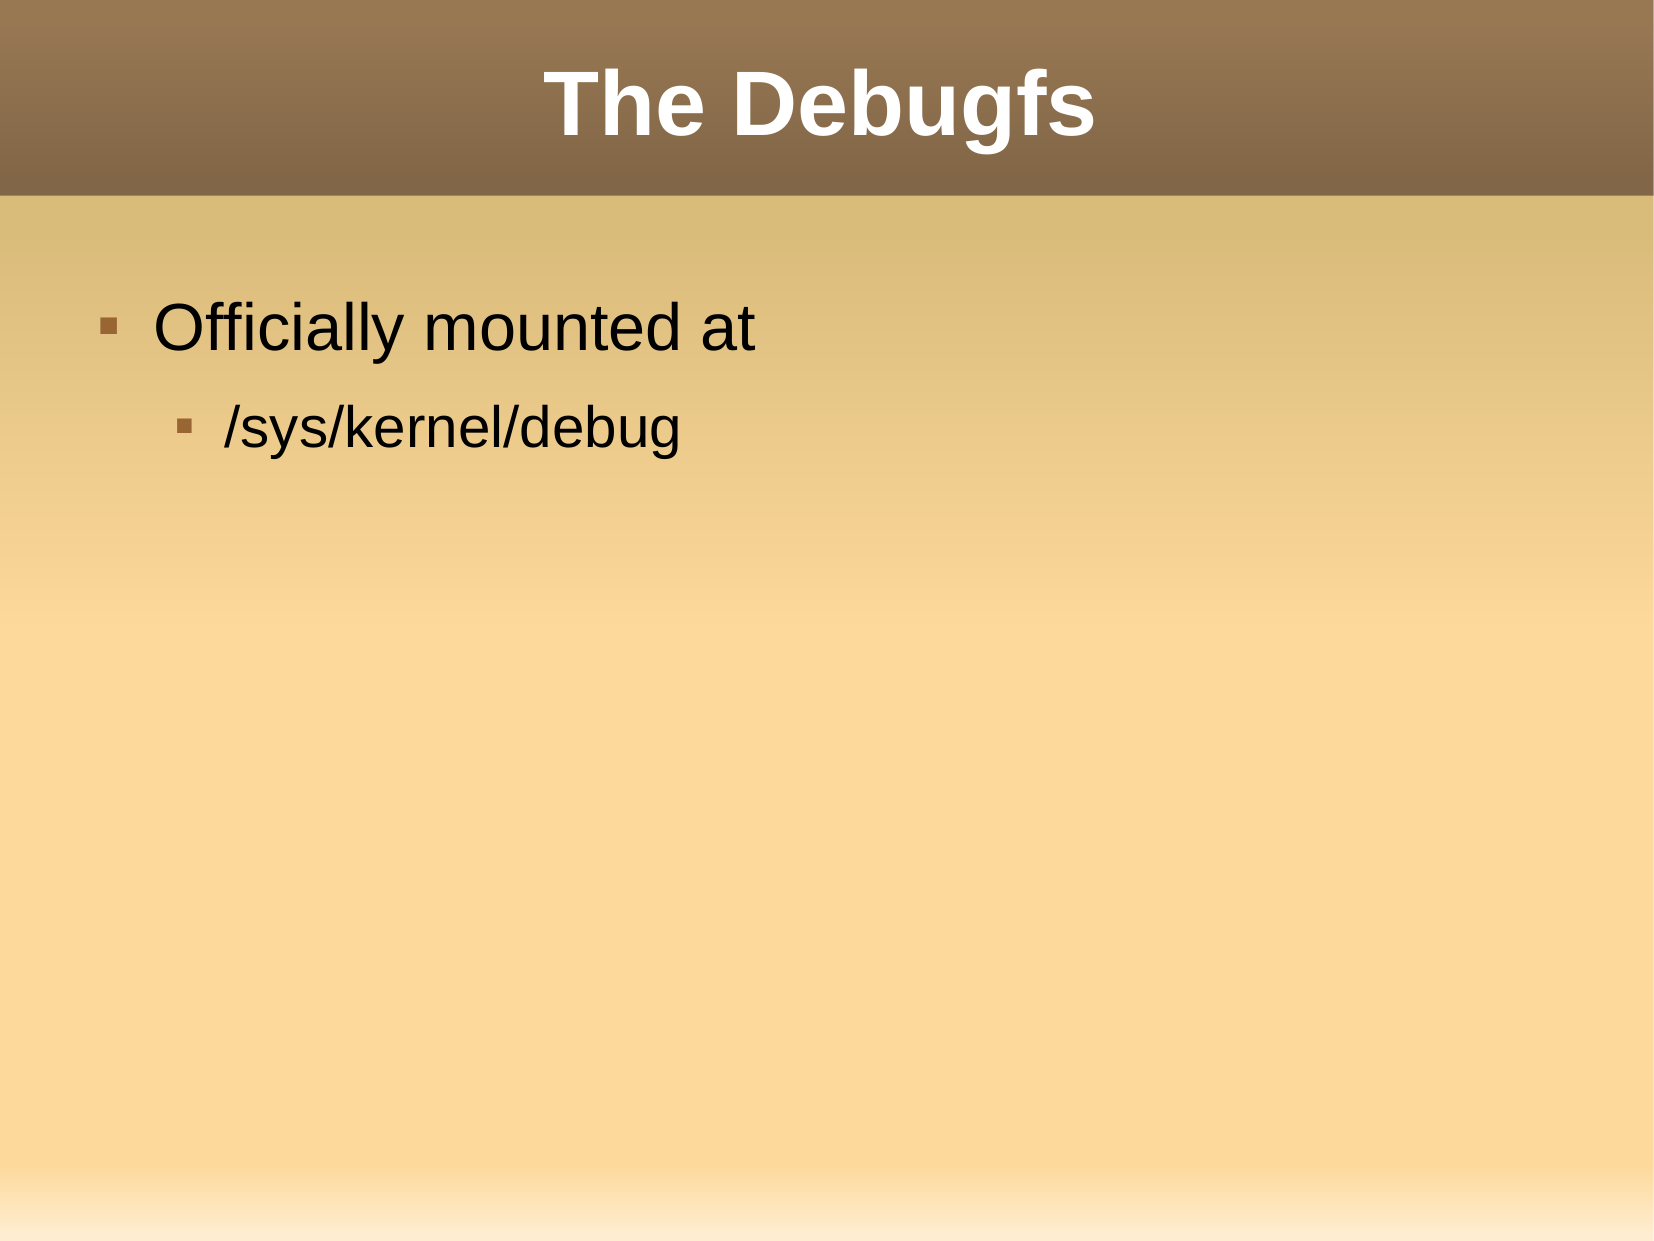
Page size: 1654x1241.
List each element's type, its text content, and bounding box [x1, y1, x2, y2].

list Officially mounted at /sys/kernel/debug [82, 290, 1571, 1094]
picture [0, 0, 1654, 1241]
title The Debugfs [76, 7, 1565, 200]
